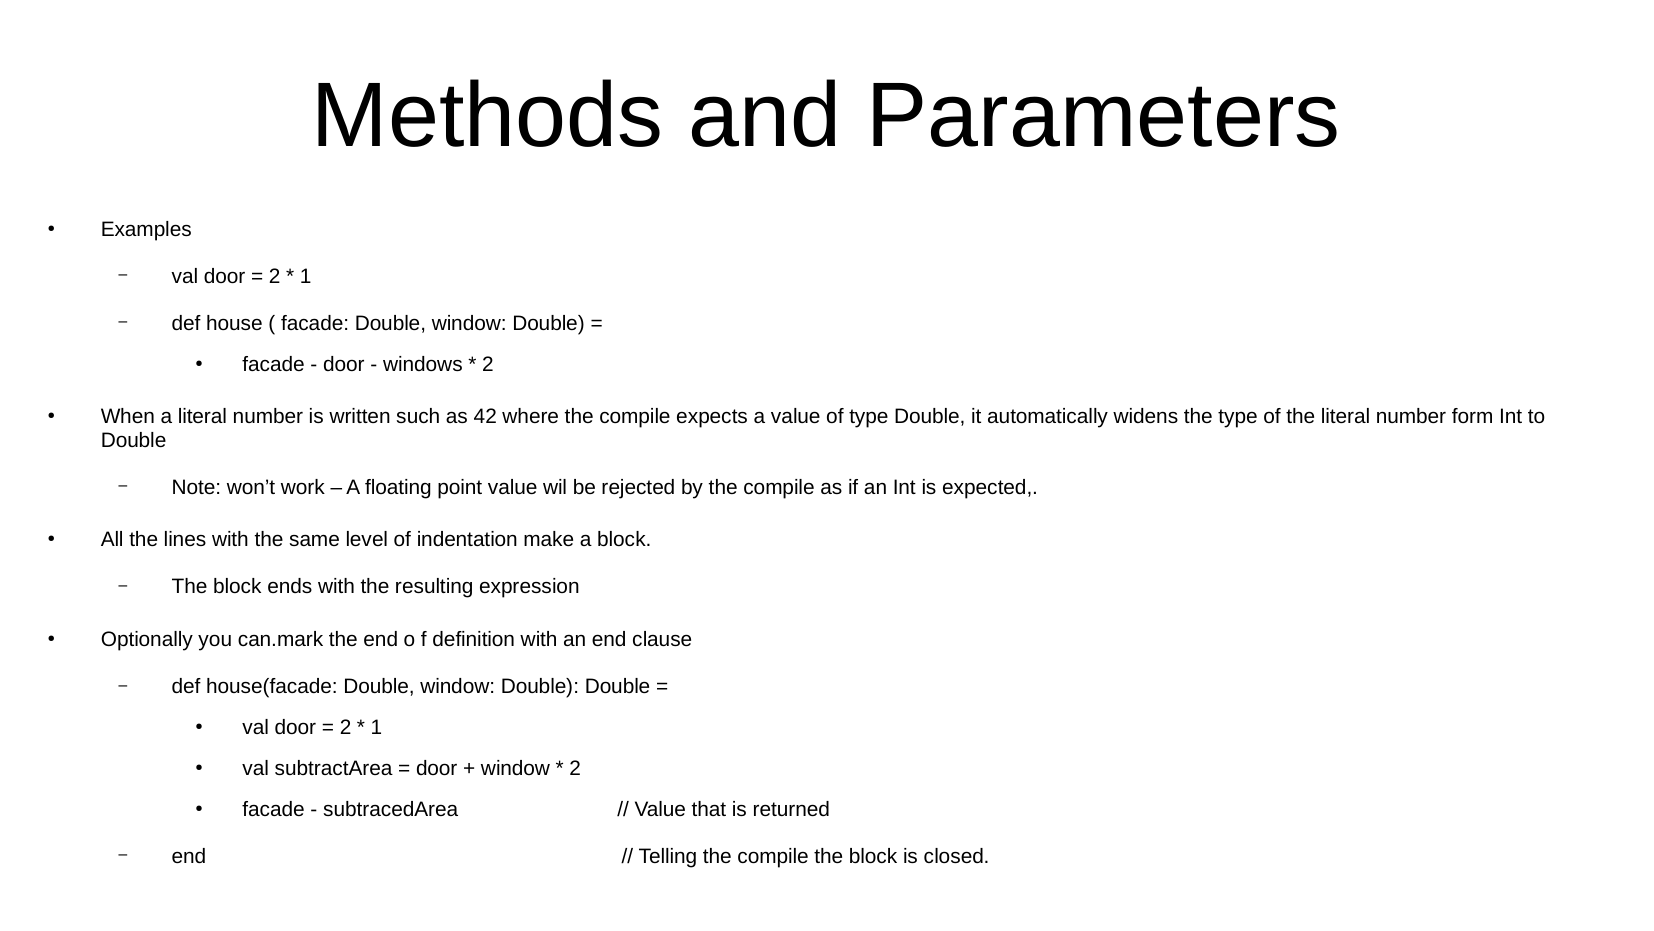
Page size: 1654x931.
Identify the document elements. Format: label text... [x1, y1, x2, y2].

title Methods and Parameters [82, 37, 1571, 193]
list Examples val door = 2 * 1 def house ( facade: Double, window: Double) = facade - door - windows * 2 When a literal number is written such as 42 where the compile expects a value of type Double, it automatically widens the type of the literal number form Int to Double Note: won’t work – A floating point value wil be rejected by the compile as if an Int is expected,. All the lines with the same level of indentation make a block. The block ends with the resulting expression Optionally you can.mark the end o f definition with an end clause def house(facade: Double, window: Double): Double = val door = 2 * 1 val subtractArea = door + window * 2 facade - subtracedArea // Value that is returned end // Telling the compile the block is closed. [30, 217, 1571, 901]
